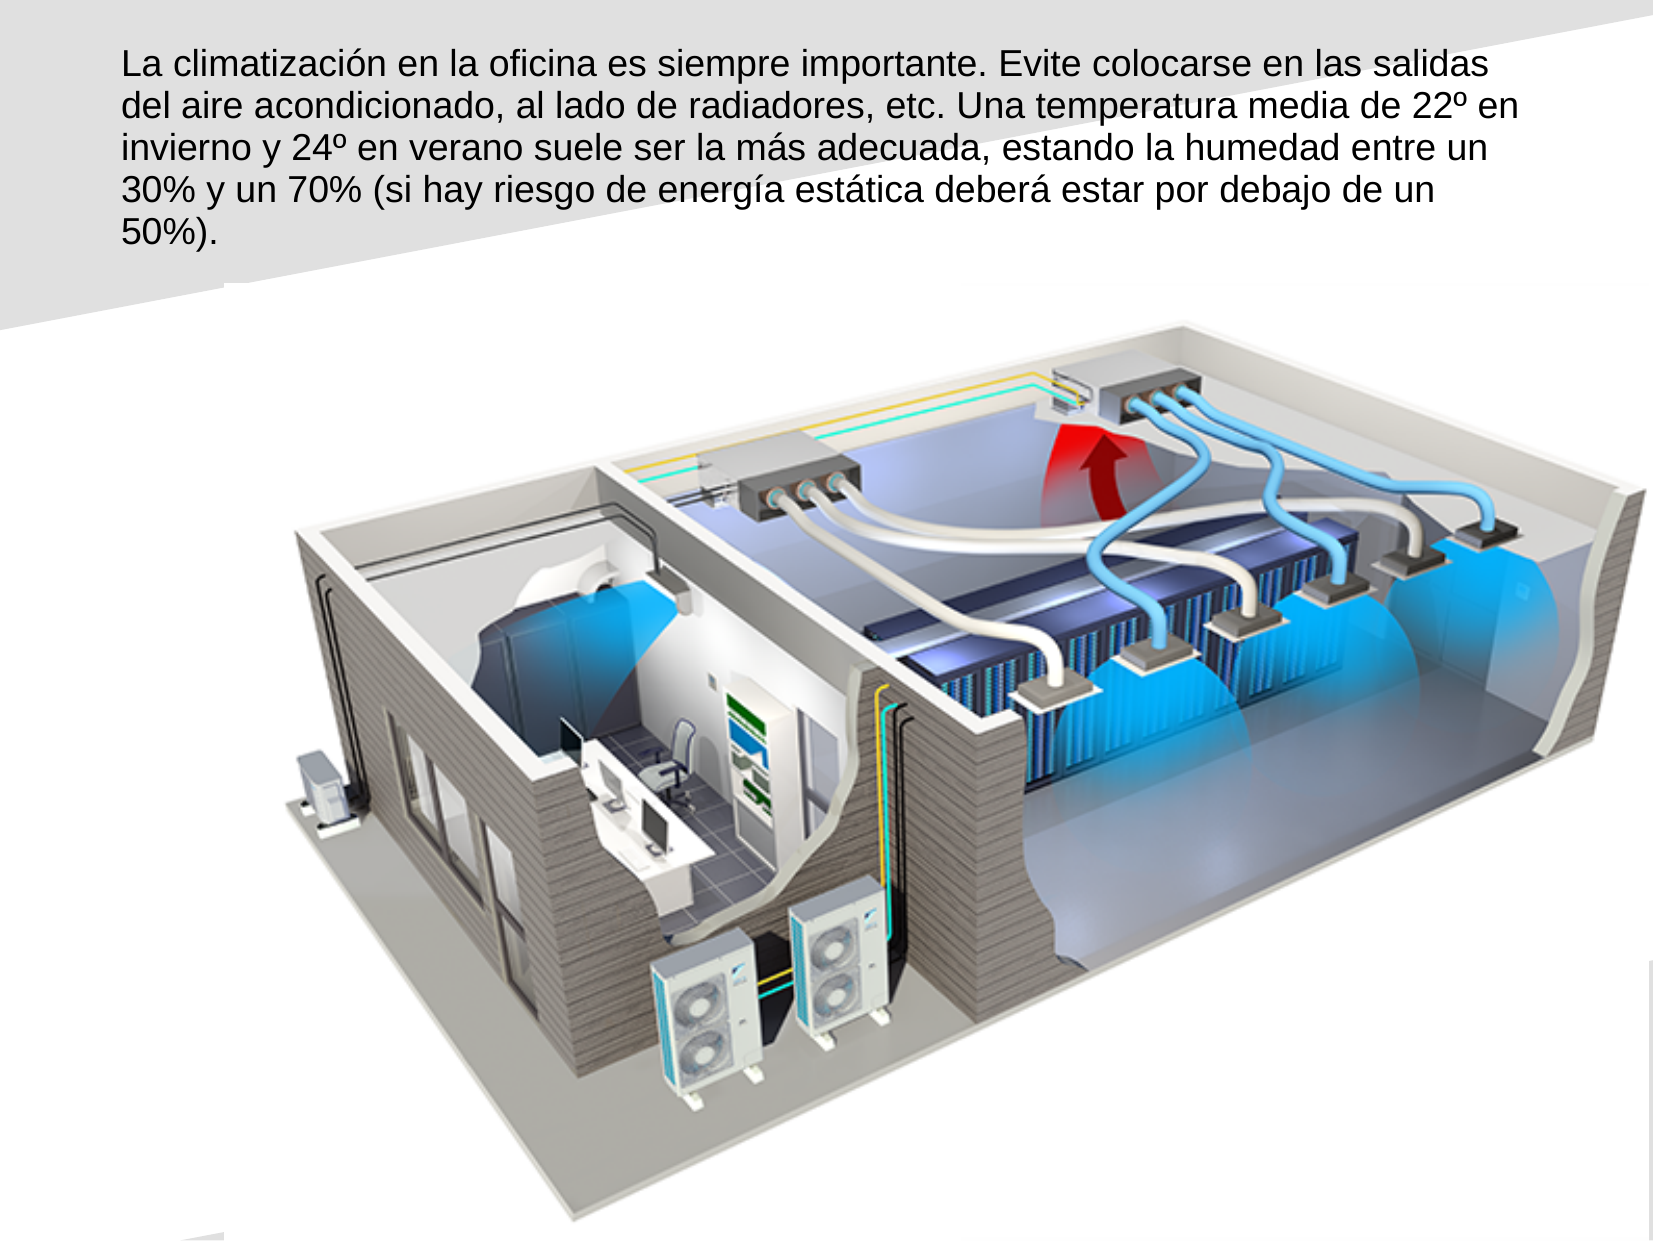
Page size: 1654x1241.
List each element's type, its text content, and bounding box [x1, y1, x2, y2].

text_box La climatización en la oficina es siempre importante. Evite colocarse en las salidas del aire acondicionado, al lado de radiadores, etc. Una temperatura media de 22º en invierno y 24º en verano suele ser la más adecuada, estando la humedad entre un 30% y un 70% (si hay riesgo de energía estática deberá estar por debajo de un 50%). [106, 35, 1560, 261]
picture [224, 283, 1649, 1241]
